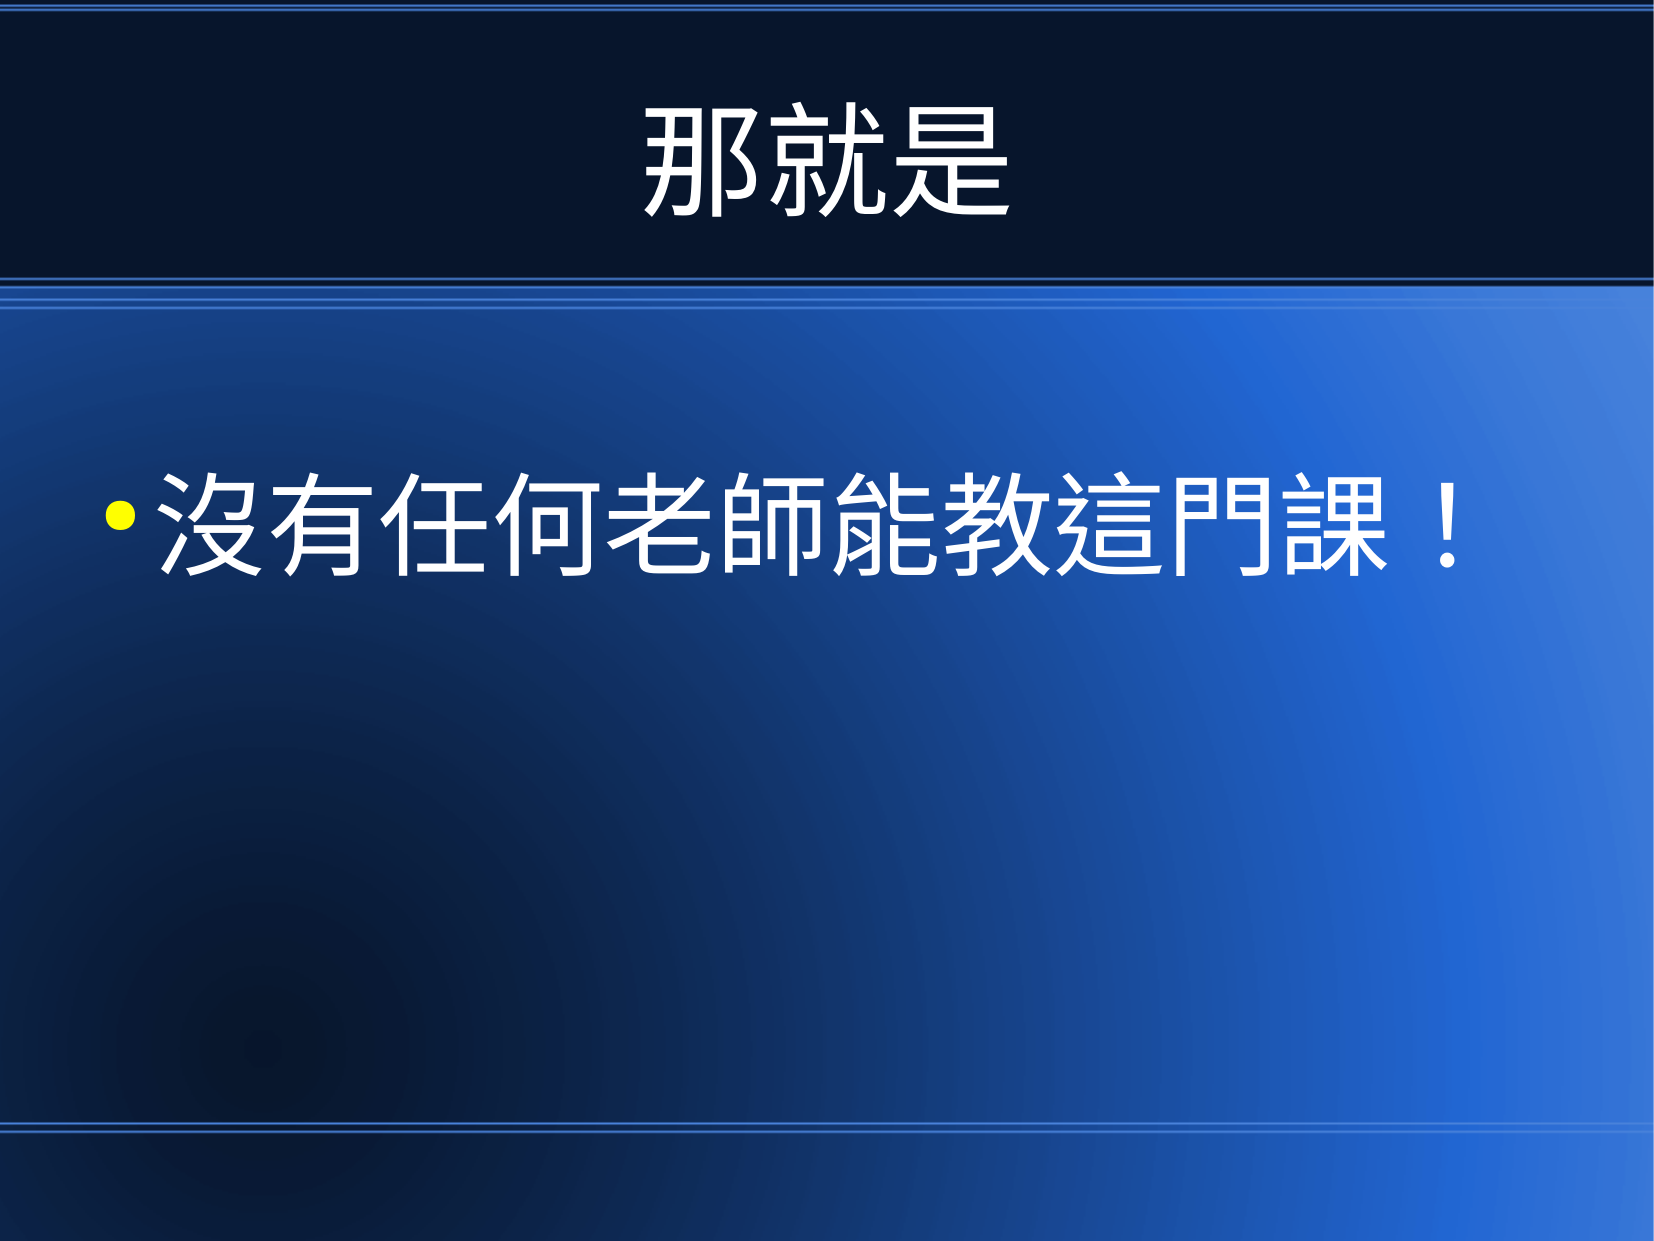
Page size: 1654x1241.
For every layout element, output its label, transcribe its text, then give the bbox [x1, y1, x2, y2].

list 沒有任何老師能教這門課！ [82, 355, 1571, 1241]
picture [0, 0, 1654, 1241]
title 那就是 [82, 49, 1571, 257]
